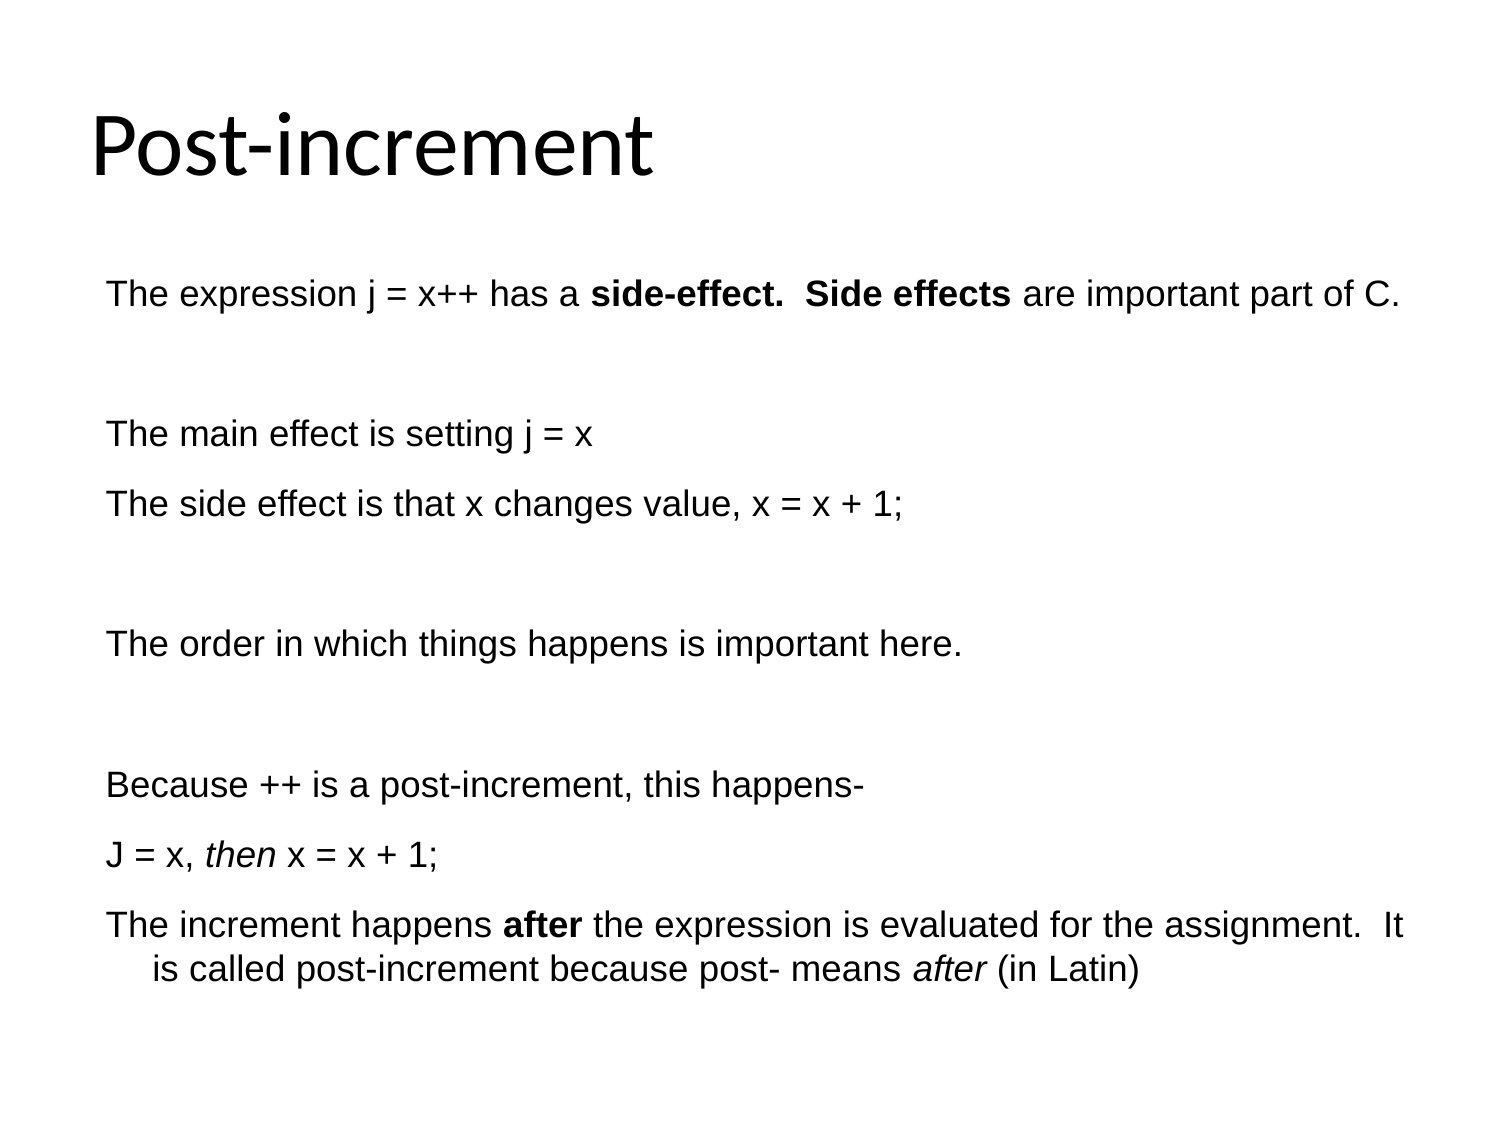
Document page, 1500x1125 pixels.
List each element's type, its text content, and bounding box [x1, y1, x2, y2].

title Post-increment [75, 45, 1425, 233]
list The expression j = x++ has a side-effect. Side effects are important part of C. The main effect is setting j = x The side effect is that x changes value, x = x + 1; The order in which things happens is important here. Because ++ is a post-increment, this happens- J = x, then x = x + 1; The increment happens after the expression is evaluated for the assignment. It is called post-increment because post- means after (in Latin) [75, 262, 1425, 1005]
